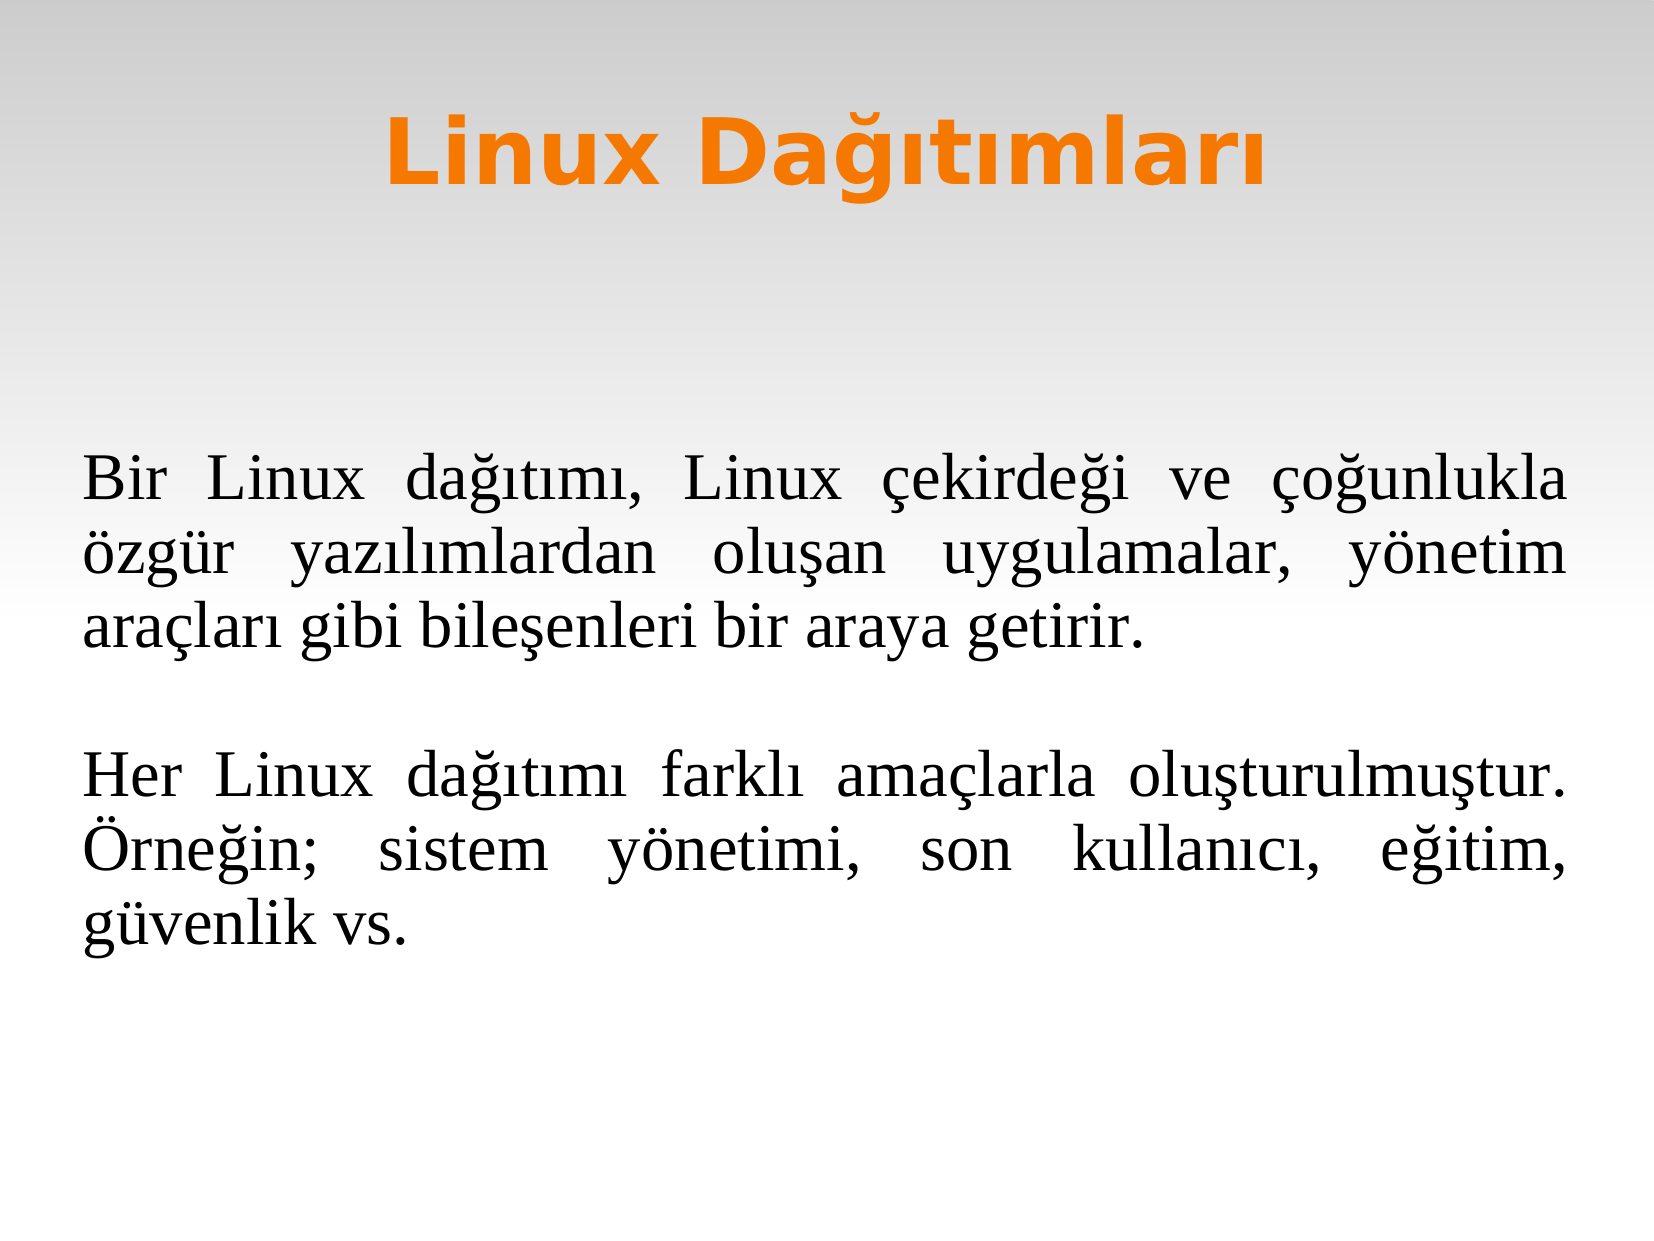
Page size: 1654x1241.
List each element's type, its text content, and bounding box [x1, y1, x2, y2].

subtitle Bir Linux dağıtımı, Linux çekirdeği ve çoğunlukla özgür yazılımlardan oluşan uygulamalar, yönetim araçları gibi bileşenleri bir araya getirir. Her Linux dağıtımı farklı amaçlarla oluşturulmuştur. Örneğin; sistem yönetimi, son kullanıcı, eğitim, güvenlik vs. [82, 290, 1571, 1109]
title Linux Dağıtımları [82, 49, 1571, 257]
